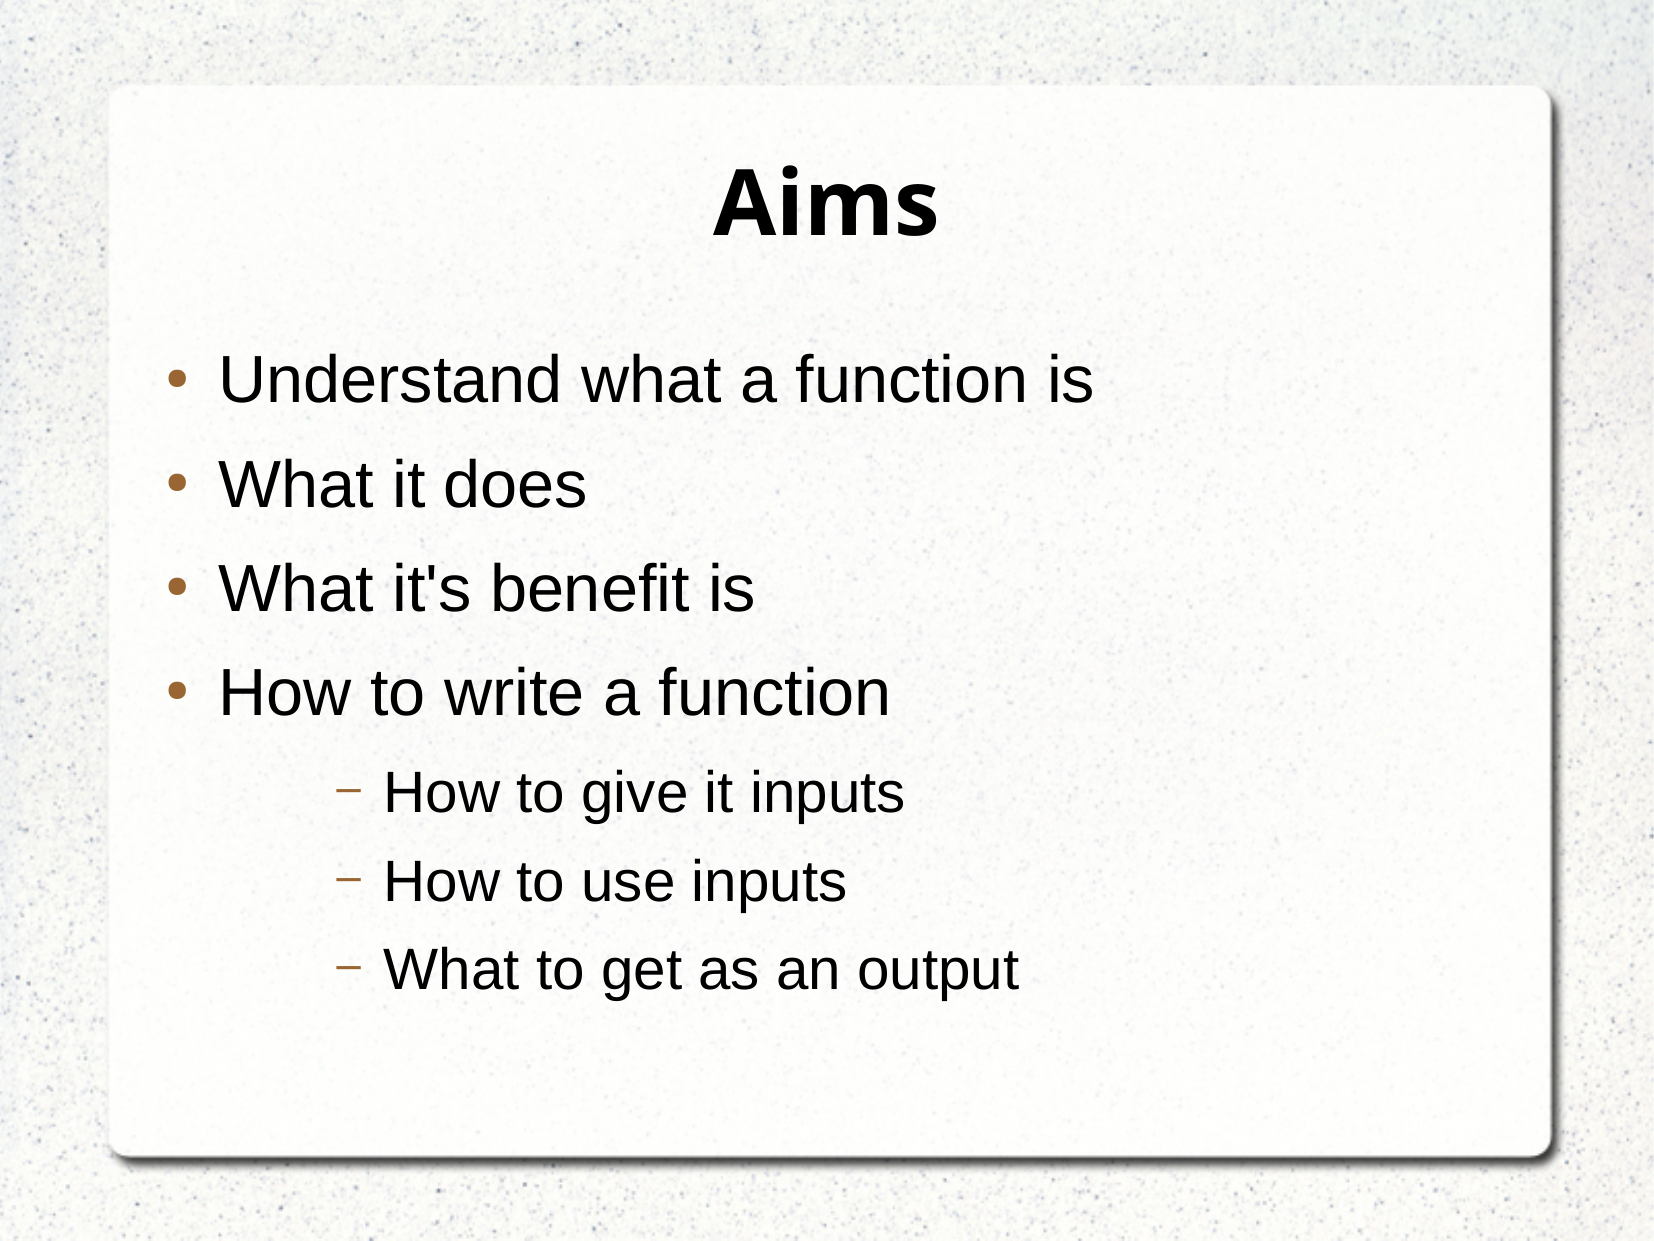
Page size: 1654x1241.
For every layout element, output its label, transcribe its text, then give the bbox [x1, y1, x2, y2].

title Aims [118, 96, 1536, 304]
list Understand what a function is What it does What it's benefit is How to write a function How to give it inputs How to use inputs What to get as an output [147, 342, 1506, 1002]
picture [0, 0, 1654, 1241]
